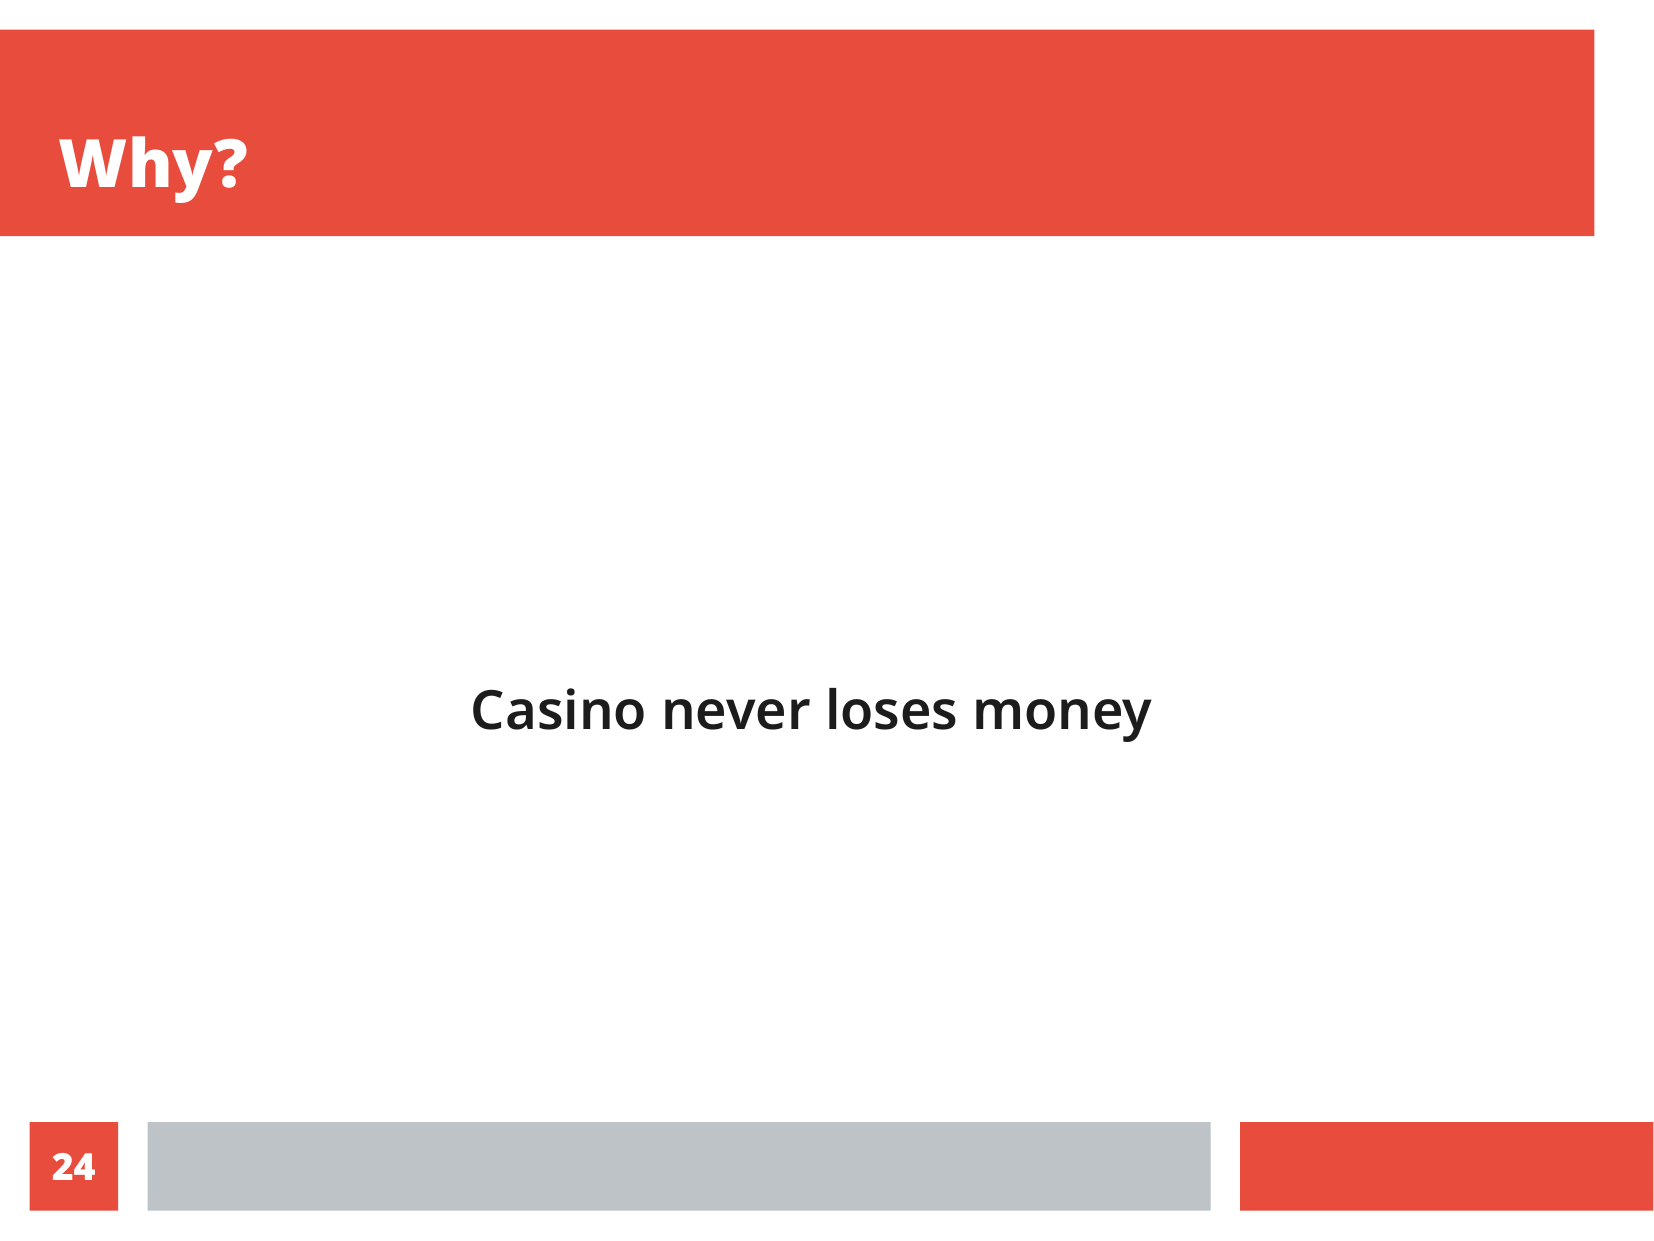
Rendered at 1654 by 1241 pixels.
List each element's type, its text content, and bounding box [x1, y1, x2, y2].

list Casino never loses money [59, 324, 1565, 1093]
title Why? [59, 59, 1595, 207]
